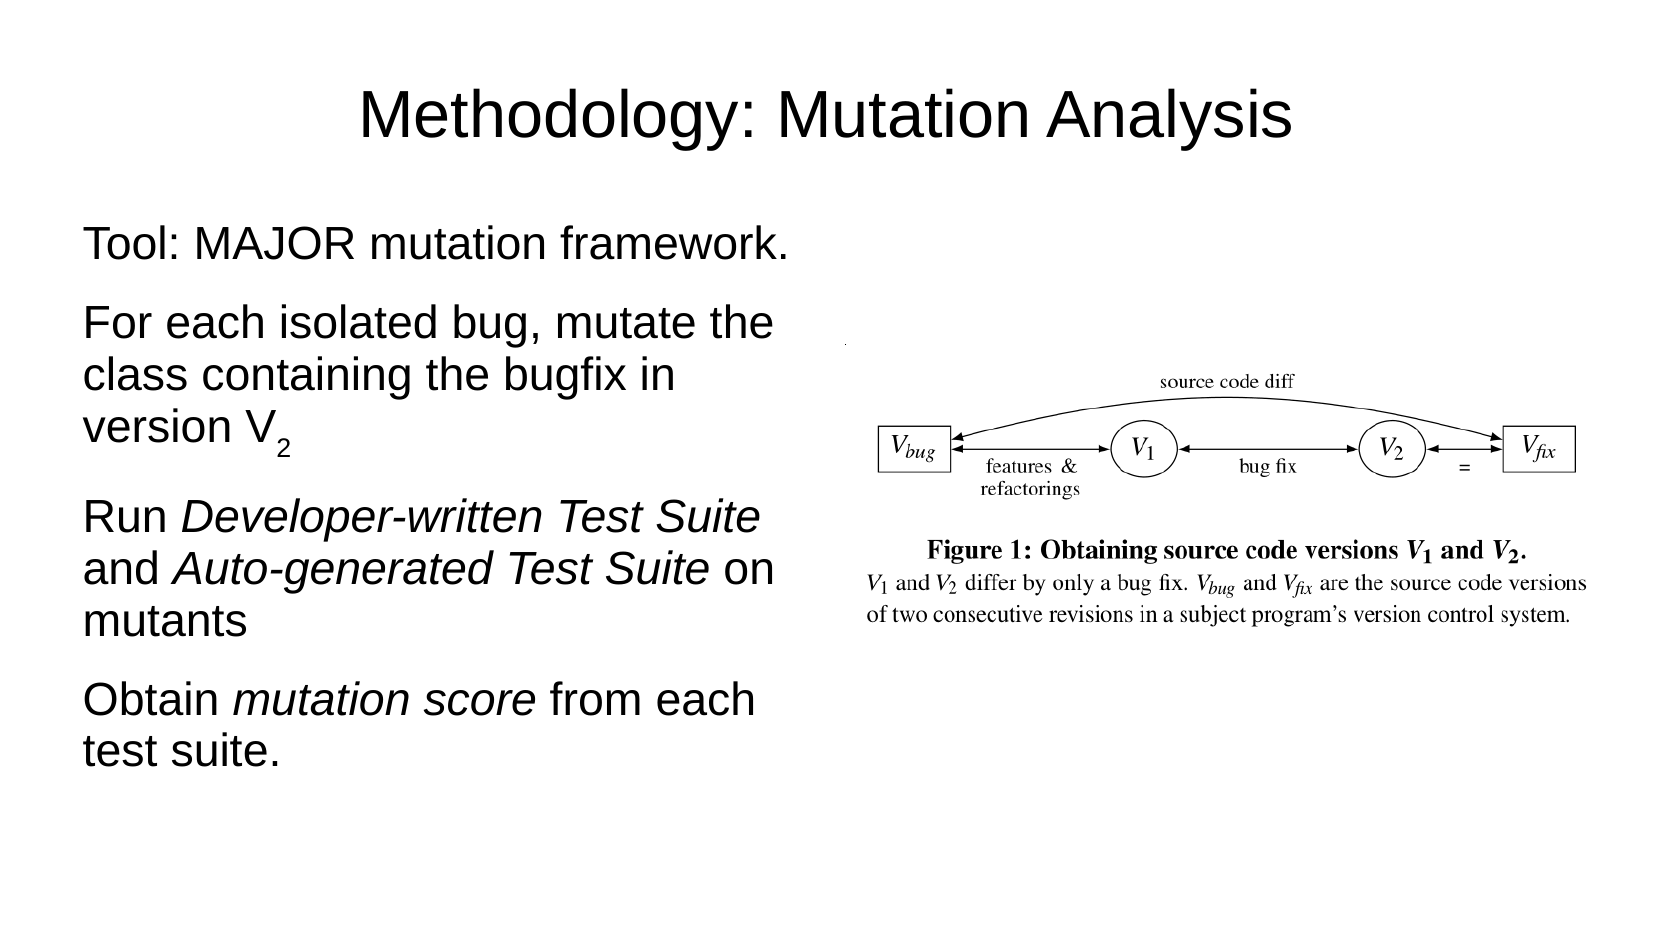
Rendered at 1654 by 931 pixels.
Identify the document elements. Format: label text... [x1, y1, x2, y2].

picture [845, 344, 1609, 646]
list Tool: MAJOR mutation framework. For each isolated bug, mutate the class containing the bugfix in version V2 Run Developer-written Test Suite and Auto-generated Test Suite on mutants Obtain mutation score from each test suite. [82, 217, 809, 826]
title Methodology: Mutation Analysis [82, 37, 1571, 193]
